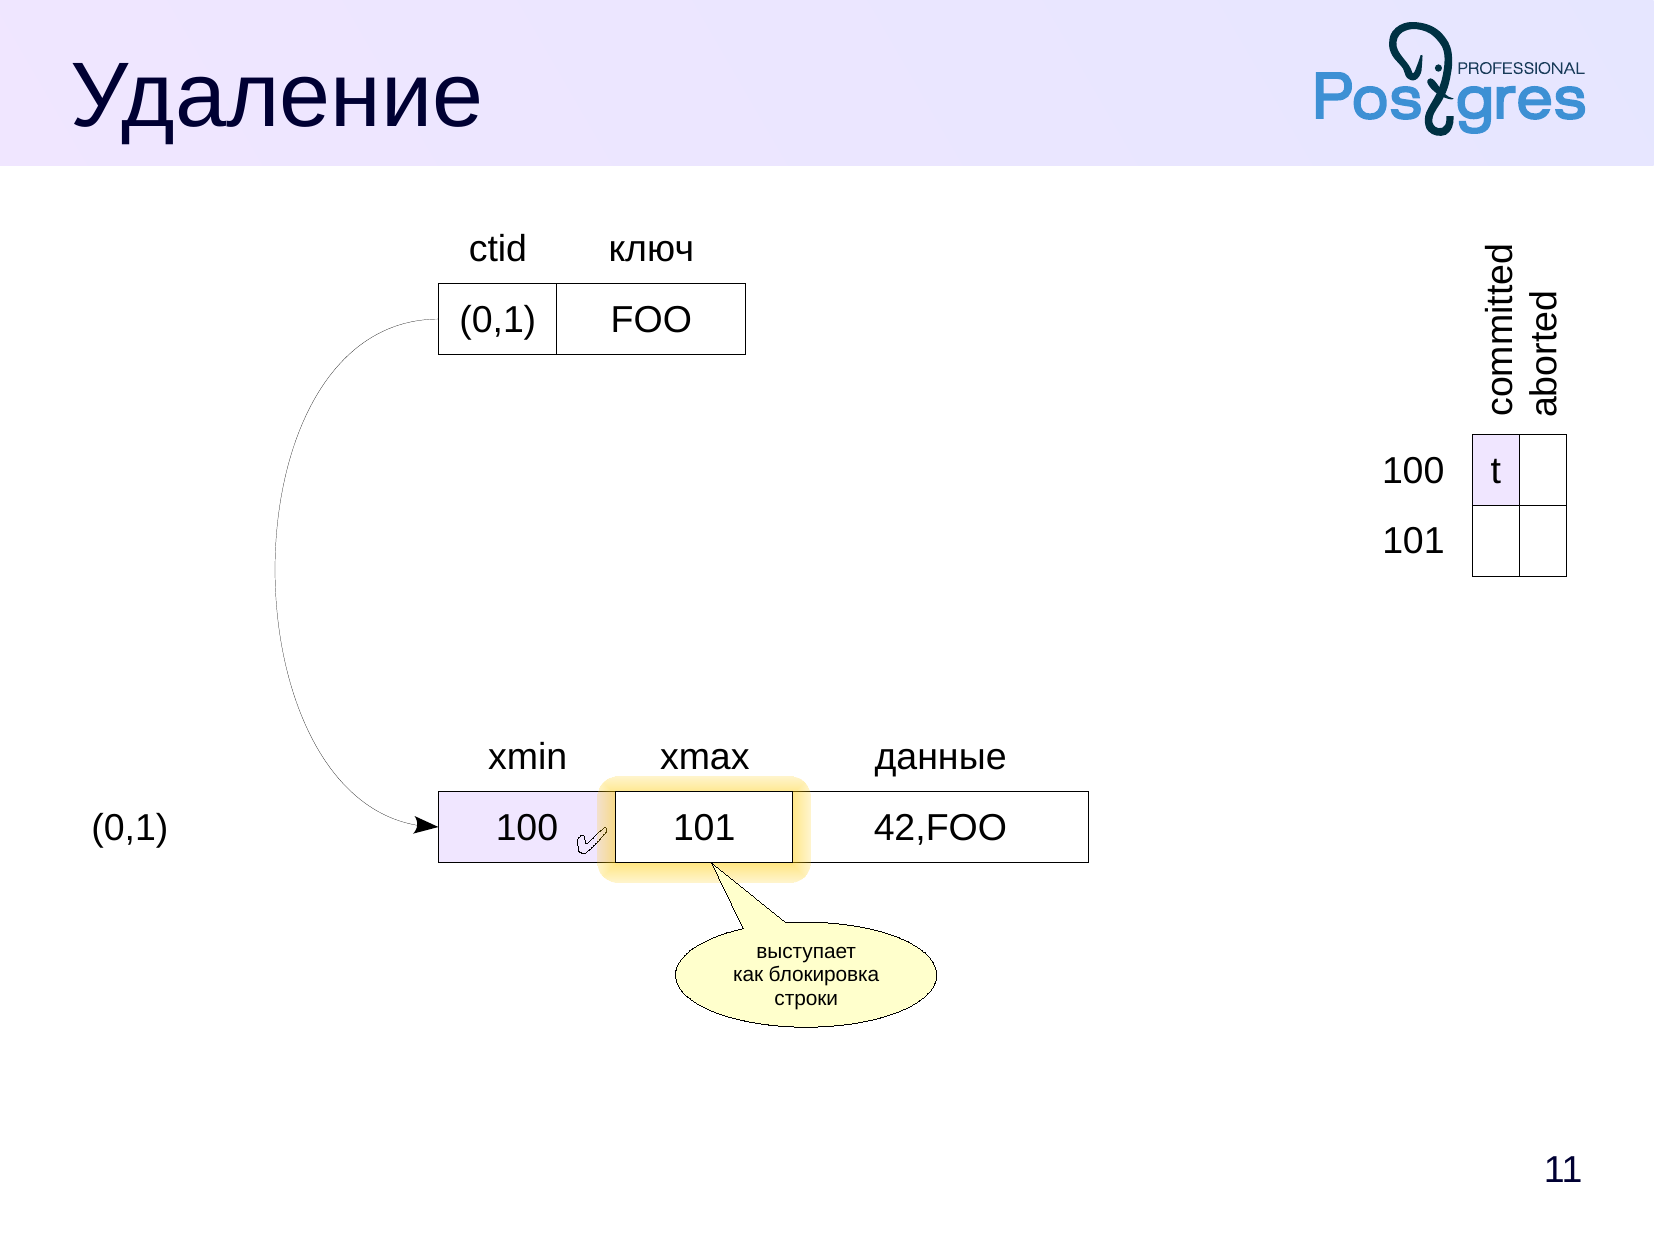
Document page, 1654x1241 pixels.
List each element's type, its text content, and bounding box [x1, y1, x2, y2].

text_box 101 [1354, 505, 1472, 577]
text_box (0,1) [70, 791, 190, 863]
text_box ключ [556, 212, 746, 283]
text_box t [1472, 434, 1520, 505]
text_box xmax [645, 720, 764, 776]
text_box 101 [615, 791, 793, 863]
text_box ctid [438, 212, 556, 283]
text_box (0,1) [438, 283, 556, 355]
text_box 42,FOO [810, 791, 1089, 863]
text_box 100 [1354, 434, 1472, 505]
text_box committed [1472, 236, 1519, 432]
text_box xmin [468, 720, 587, 791]
text_box выступает как блокировка строки [675, 863, 937, 1028]
text_box 100 [438, 791, 597, 863]
text_box [1472, 434, 1567, 577]
text_box FOO [556, 283, 746, 355]
title Удаление [70, 43, 1241, 147]
text_box aborted [1519, 236, 1567, 433]
text_box данные [822, 720, 1059, 791]
text_box [577, 776, 811, 883]
